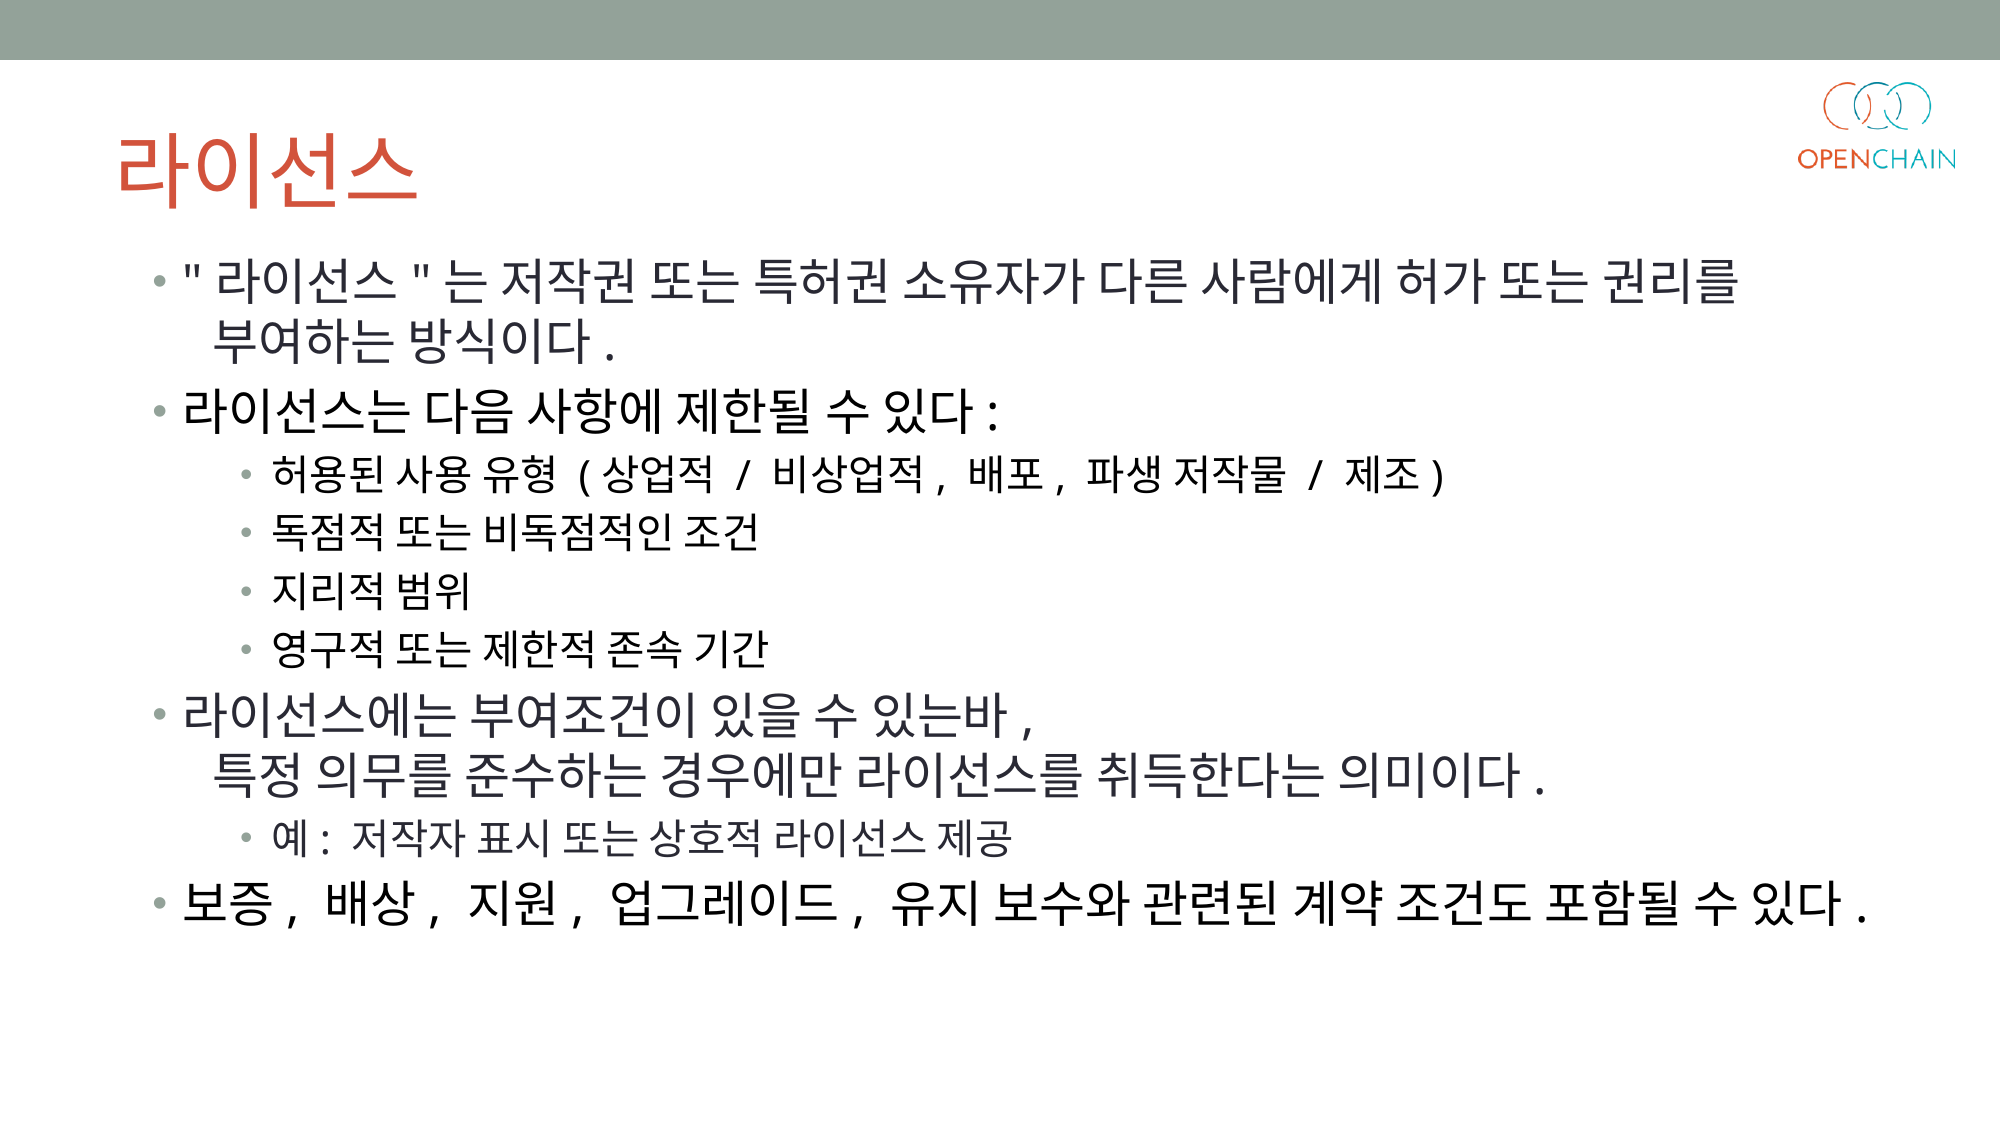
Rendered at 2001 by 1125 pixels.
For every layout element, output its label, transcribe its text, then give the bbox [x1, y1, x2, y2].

title 라이선스 [99, 87, 1900, 251]
list "라이선스"는 저작권 또는 특허권 소유자가 다른 사람에게 허가 또는 권리를 부여하는 방식이다. 라이선스는 다음 사항에 제한될 수 있다: 허용된 사용 유형 (상업적 / 비상업적, 배포, 파생 저작물 / 제조) 독점적 또는 비독점적인 조건 지리적 범위 영구적 또는 제한적 존속 기간 라이선스에는 부여조건이 있을 수 있는바, 특정 의무를 준수하는 경우에만 라이선스를 취득한다는 의미이다. 예: 저작자 표시 또는 상호적 라이선스 제공 보증, 배상, 지원, 업그레이드, 유지 보수와 관련된 계약 조건도 포함될 수 있다. [137, 243, 1863, 1093]
